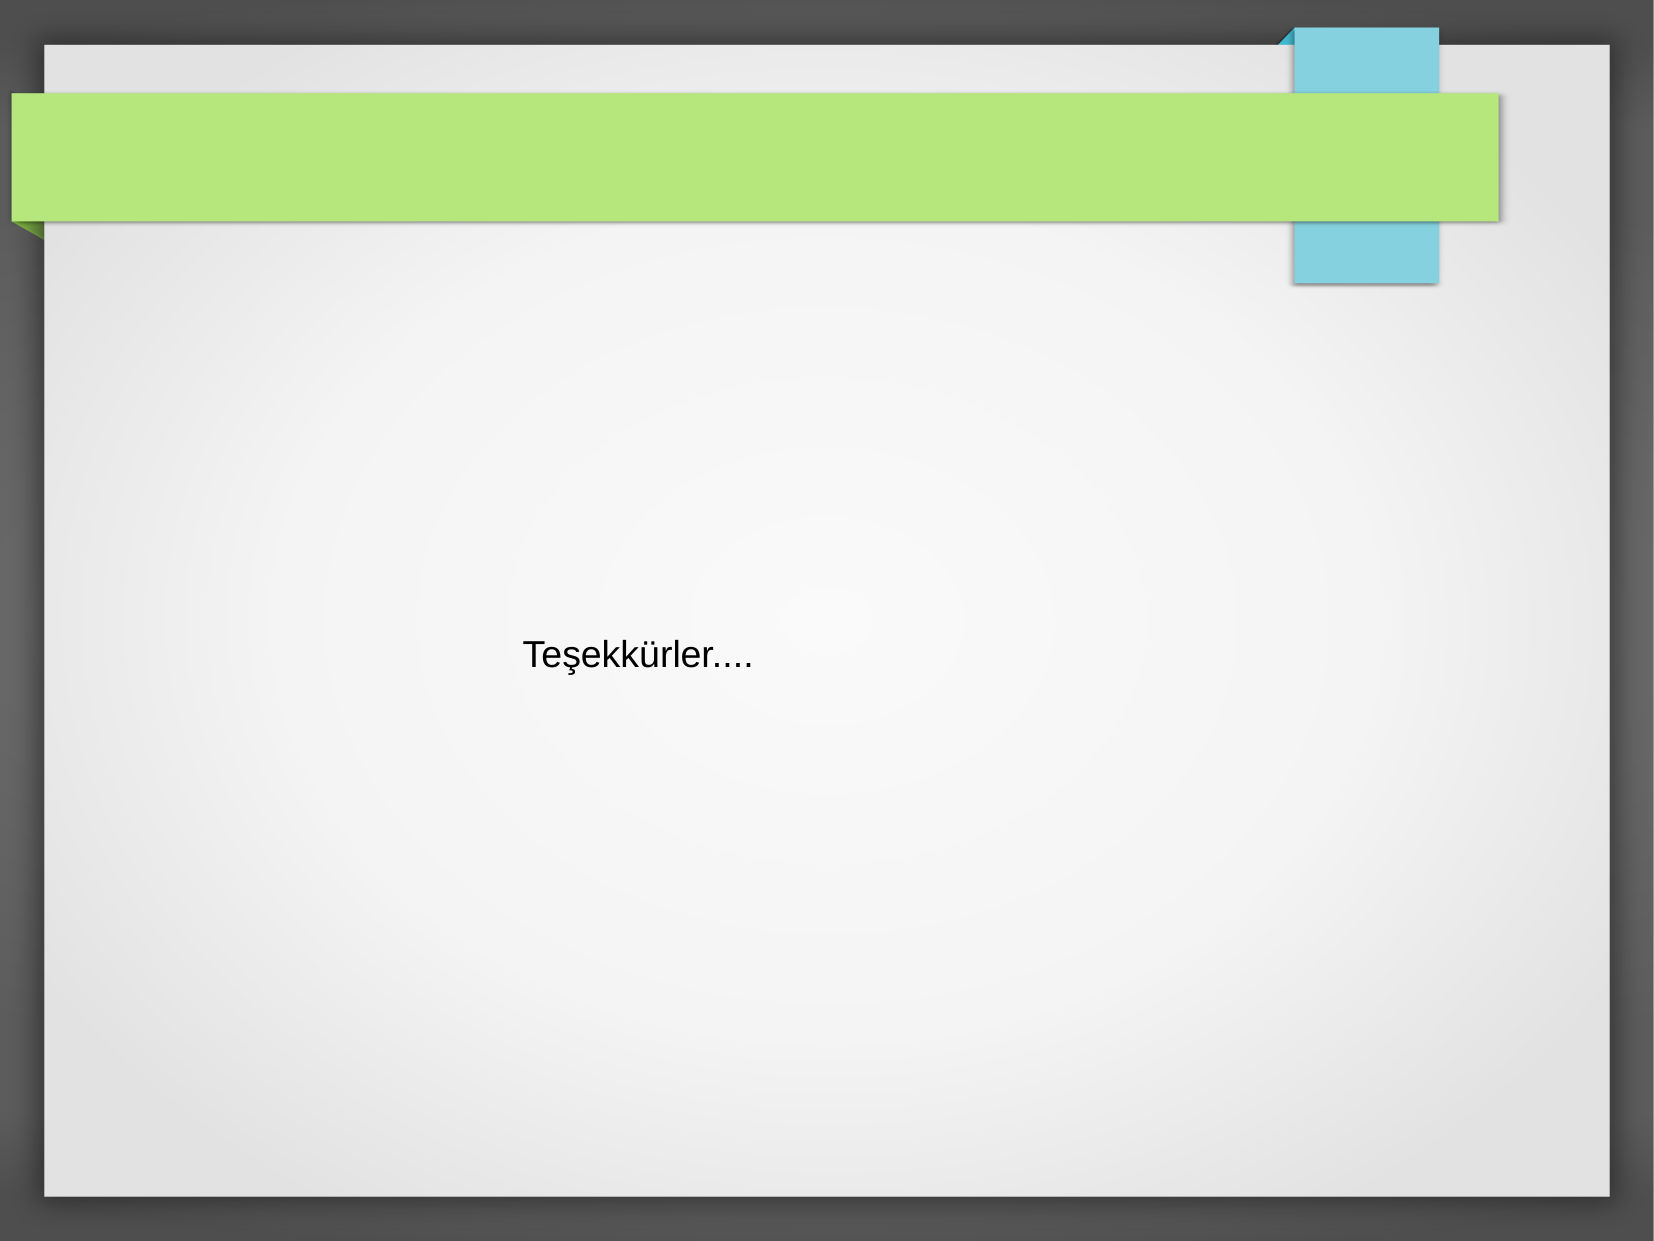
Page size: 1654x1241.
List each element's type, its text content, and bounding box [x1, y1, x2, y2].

picture [0, 0, 1654, 1241]
text_box Teşekkürler.... [507, 625, 788, 683]
